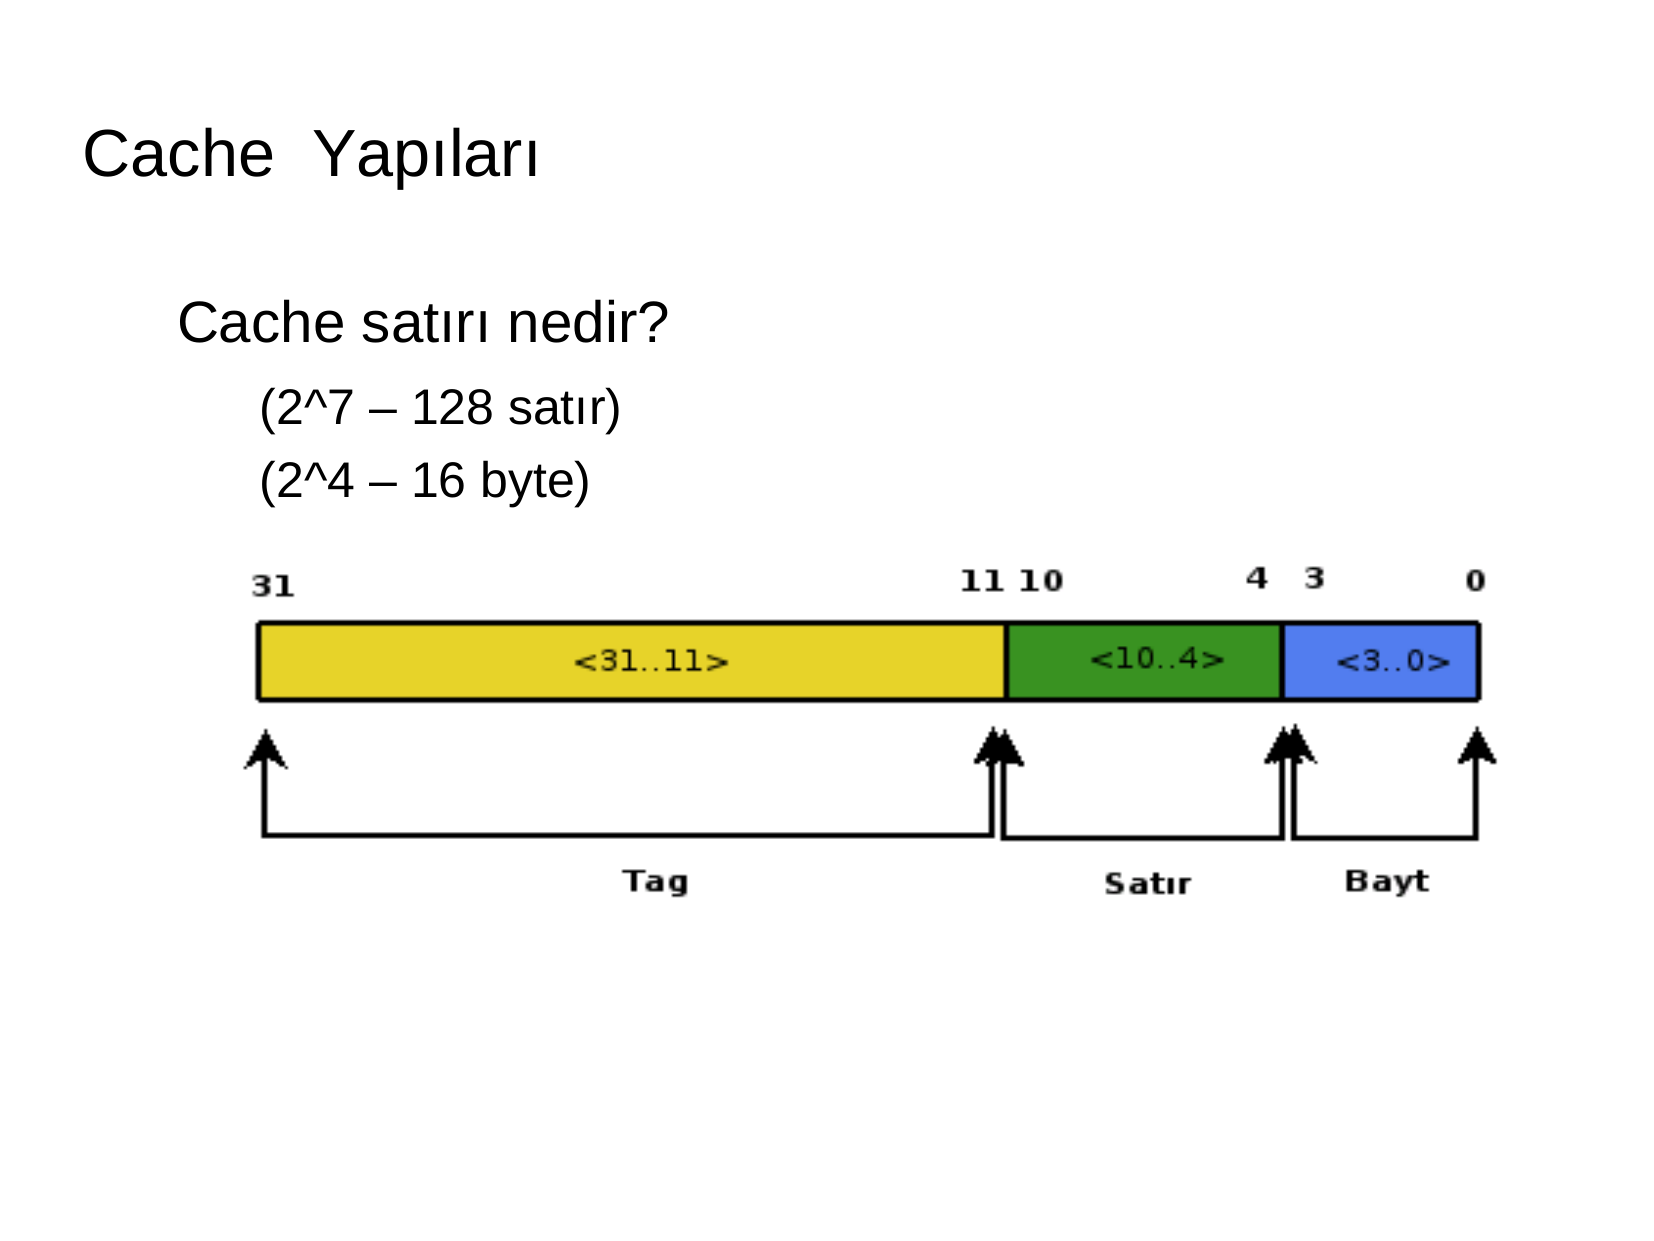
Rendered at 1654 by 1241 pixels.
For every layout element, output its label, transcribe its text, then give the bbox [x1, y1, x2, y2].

picture [236, 560, 1506, 916]
title Cache Yapıları [82, 49, 1571, 257]
list Cache satırı nedir? (2^7 – 128 satır) (2^4 – 16 byte) [82, 290, 1571, 1109]
